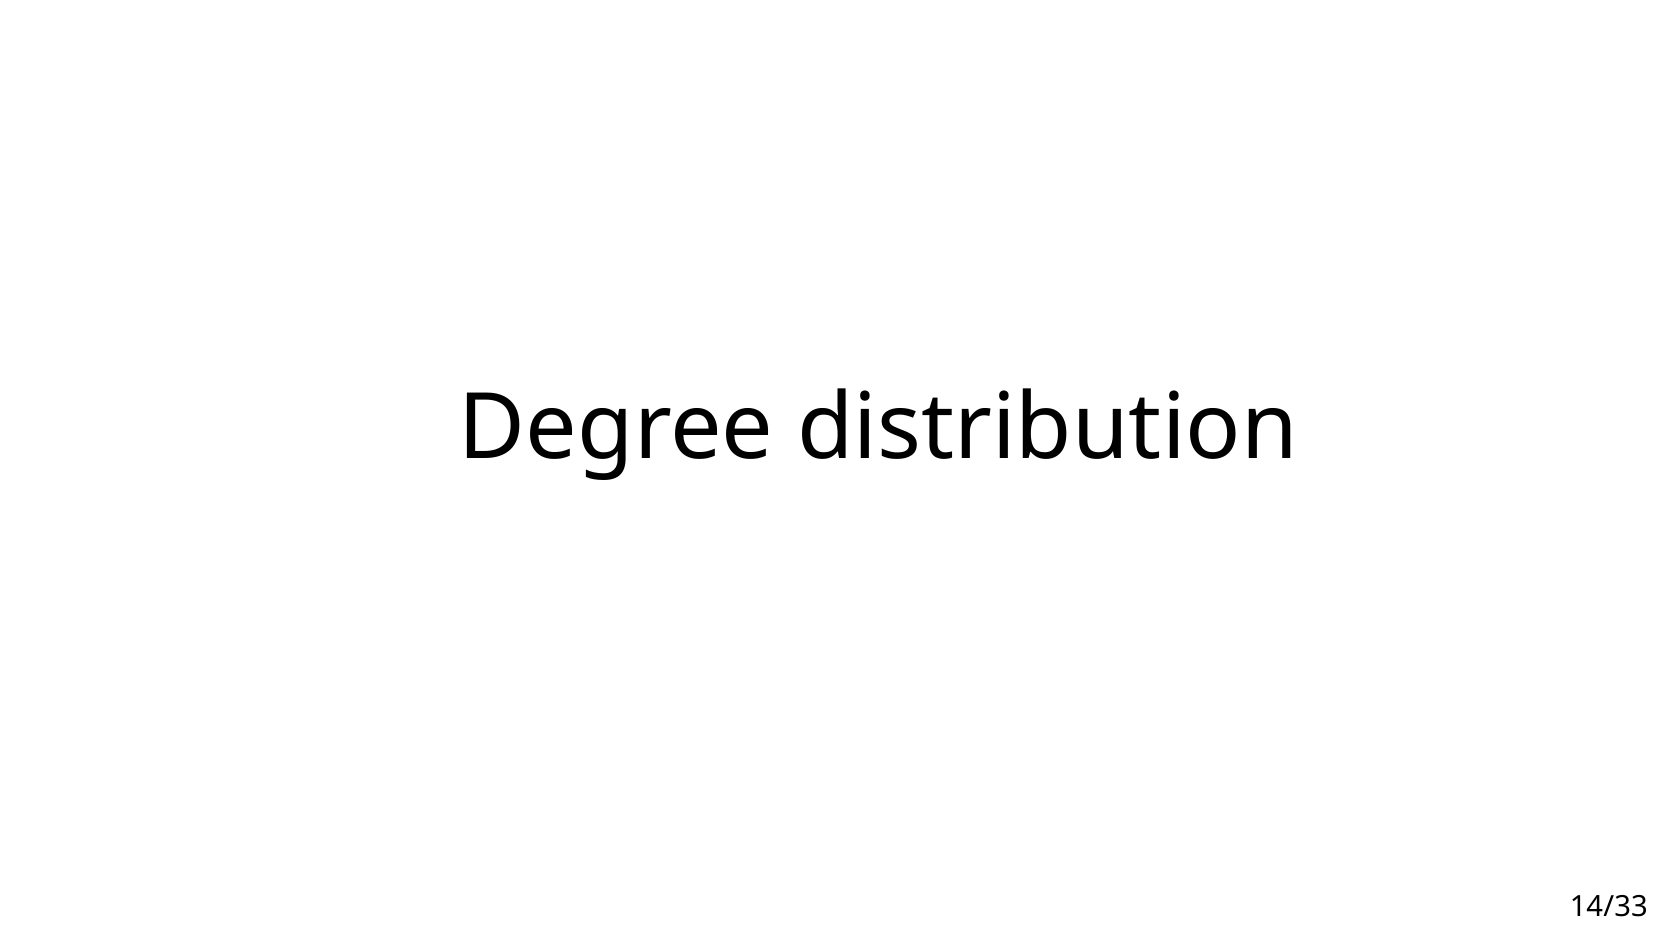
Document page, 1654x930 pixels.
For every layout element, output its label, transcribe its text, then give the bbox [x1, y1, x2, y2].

title Degree distribution [134, 344, 1623, 501]
